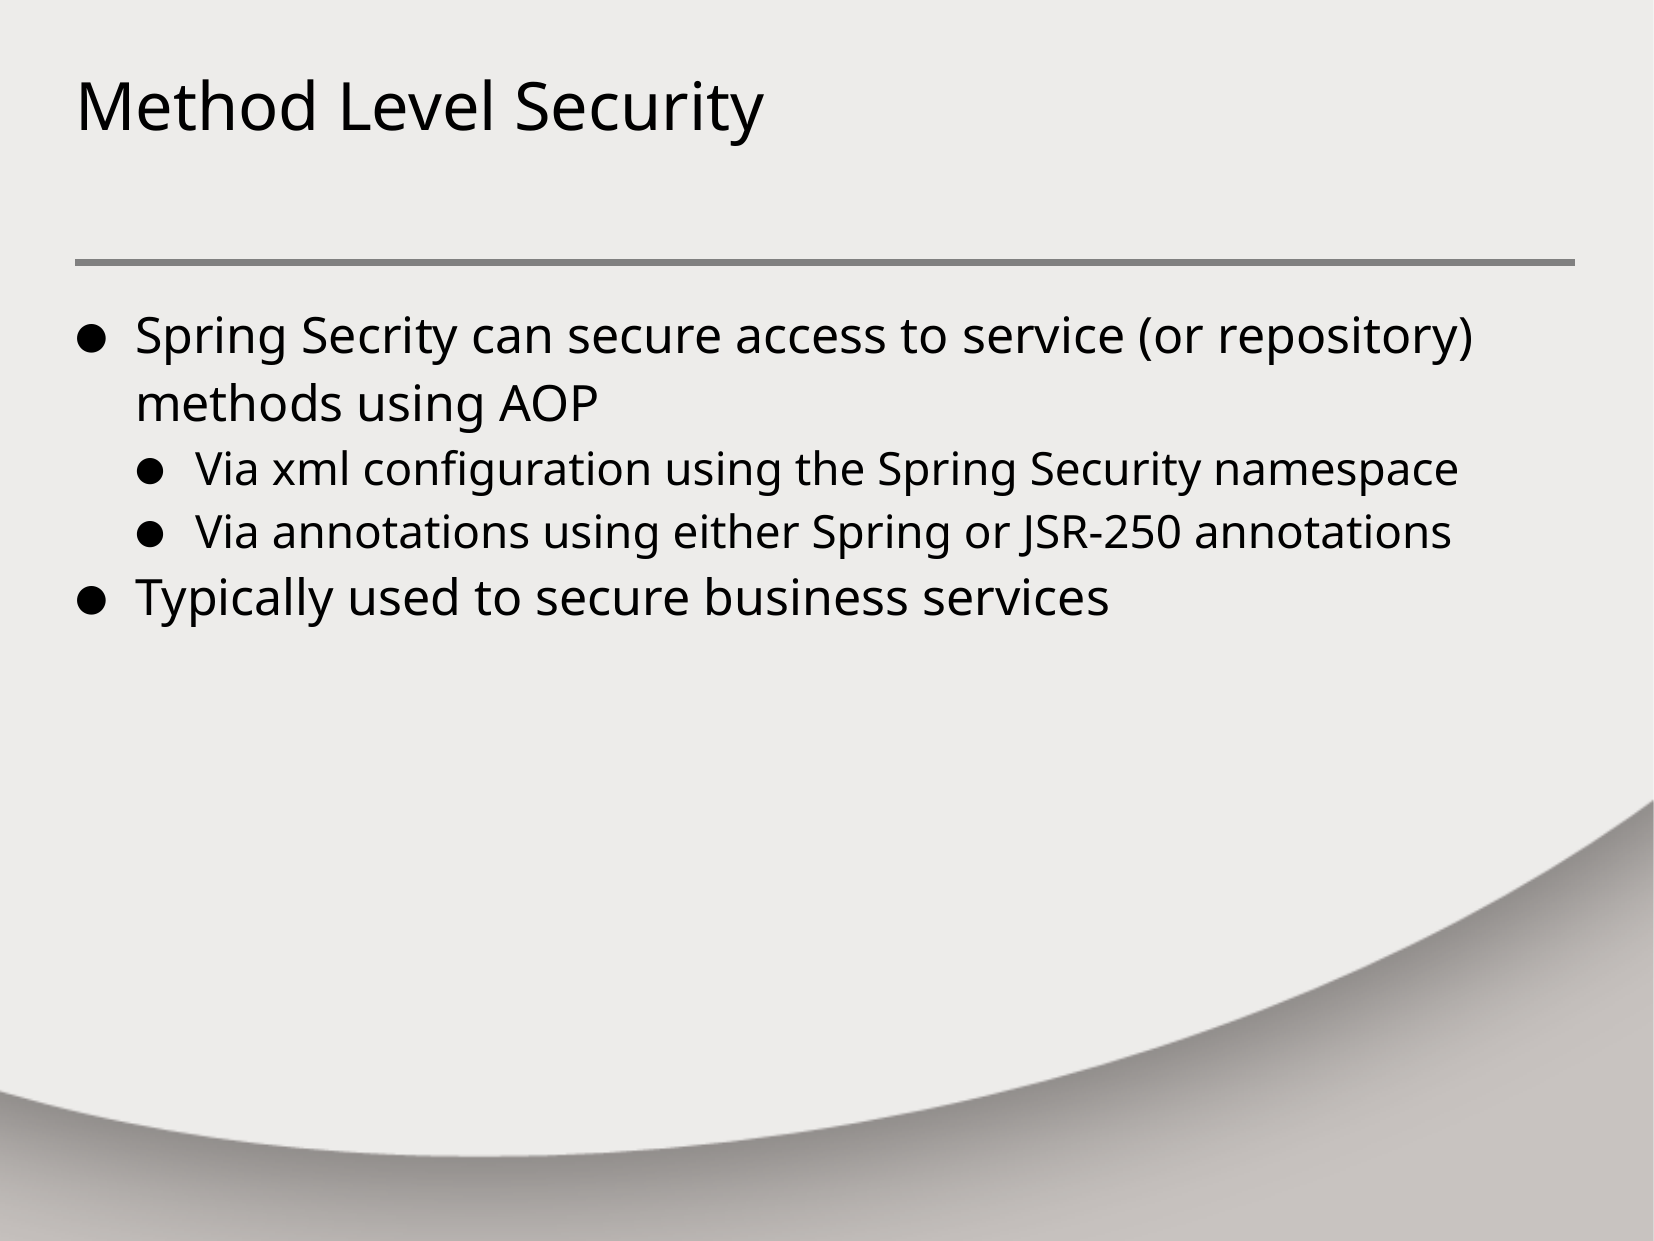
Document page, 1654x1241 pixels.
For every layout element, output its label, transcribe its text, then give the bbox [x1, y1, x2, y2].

picture [0, 0, 1654, 1241]
title Method Level Security [75, 75, 1576, 226]
list Spring Secrity can secure access to service (or repository) methods using AOP Via xml configuration using the Spring Security namespace Via annotations using either Spring or JSR-250 annotations Typically used to secure business services [75, 300, 1576, 1163]
